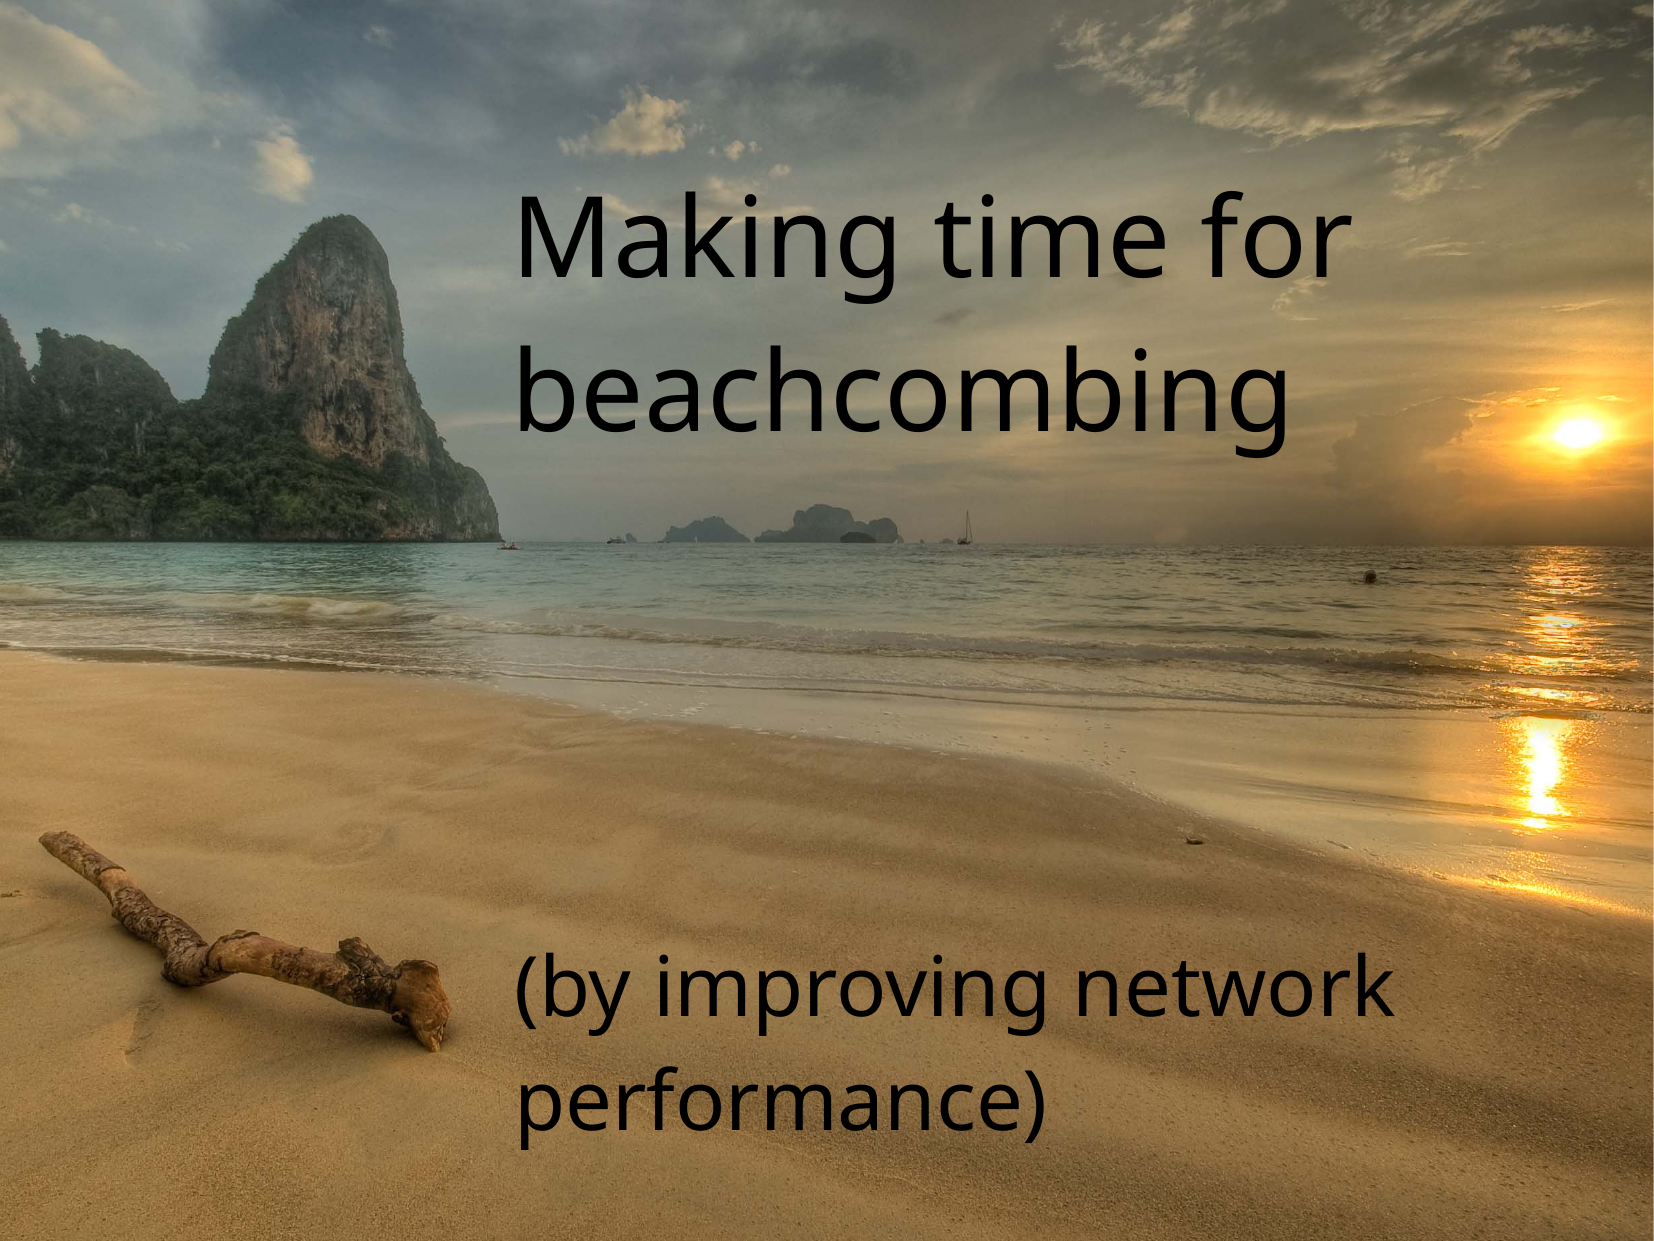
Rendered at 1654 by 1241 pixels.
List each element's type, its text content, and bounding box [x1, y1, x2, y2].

picture [0, 0, 1654, 1241]
title Making time for beachcombing [511, 36, 1455, 586]
title (by improving network performance) [514, 766, 1458, 1241]
